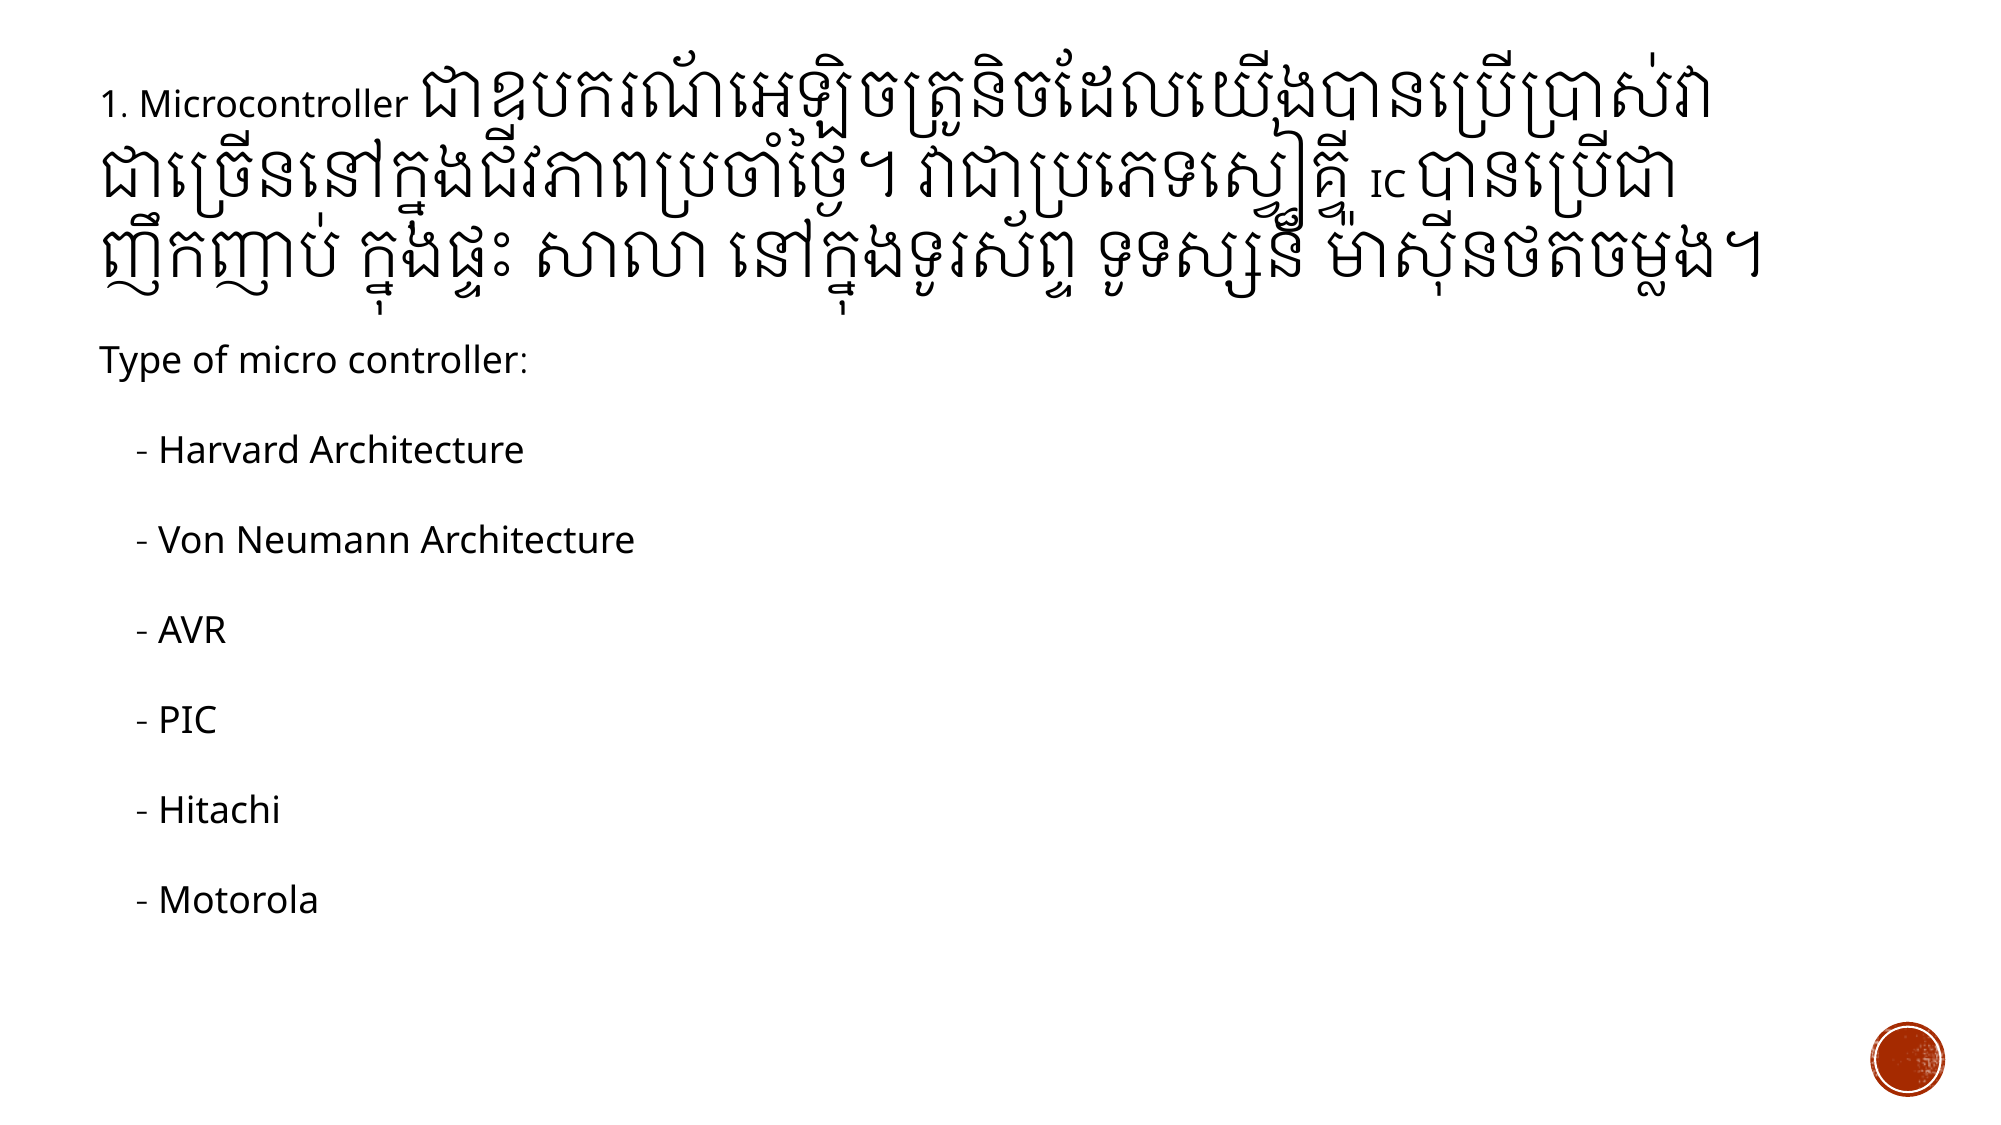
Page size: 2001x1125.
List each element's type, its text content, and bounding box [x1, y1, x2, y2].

text_box 1. Microcontroller ជាឧបករណ័អេឡិចត្រូនិចដែលយើងបានប្រើប្រាស់វាជាច្រើននៅក្នុងជីវភាពប្រចាំថ្ងៃ។ វាជាប្រភេទស្វៀគ្វី IC បានប្រើជាញឹកញាប់ ក្នុងផ្ទះ សាលា នៅក្នុងទូរស័ព្ទ ទូទស្សន៏ ម៉ាសុីនថតចម្លង។​ Type of micro controller:​ - Harvard Architecture​ - Von Neumann Architecture​ - AVR​ - PIC​ - Hitachi​ - Motorola​ ​ [84, 43, 1900, 1019]
picture [1870, 1021, 1946, 1097]
